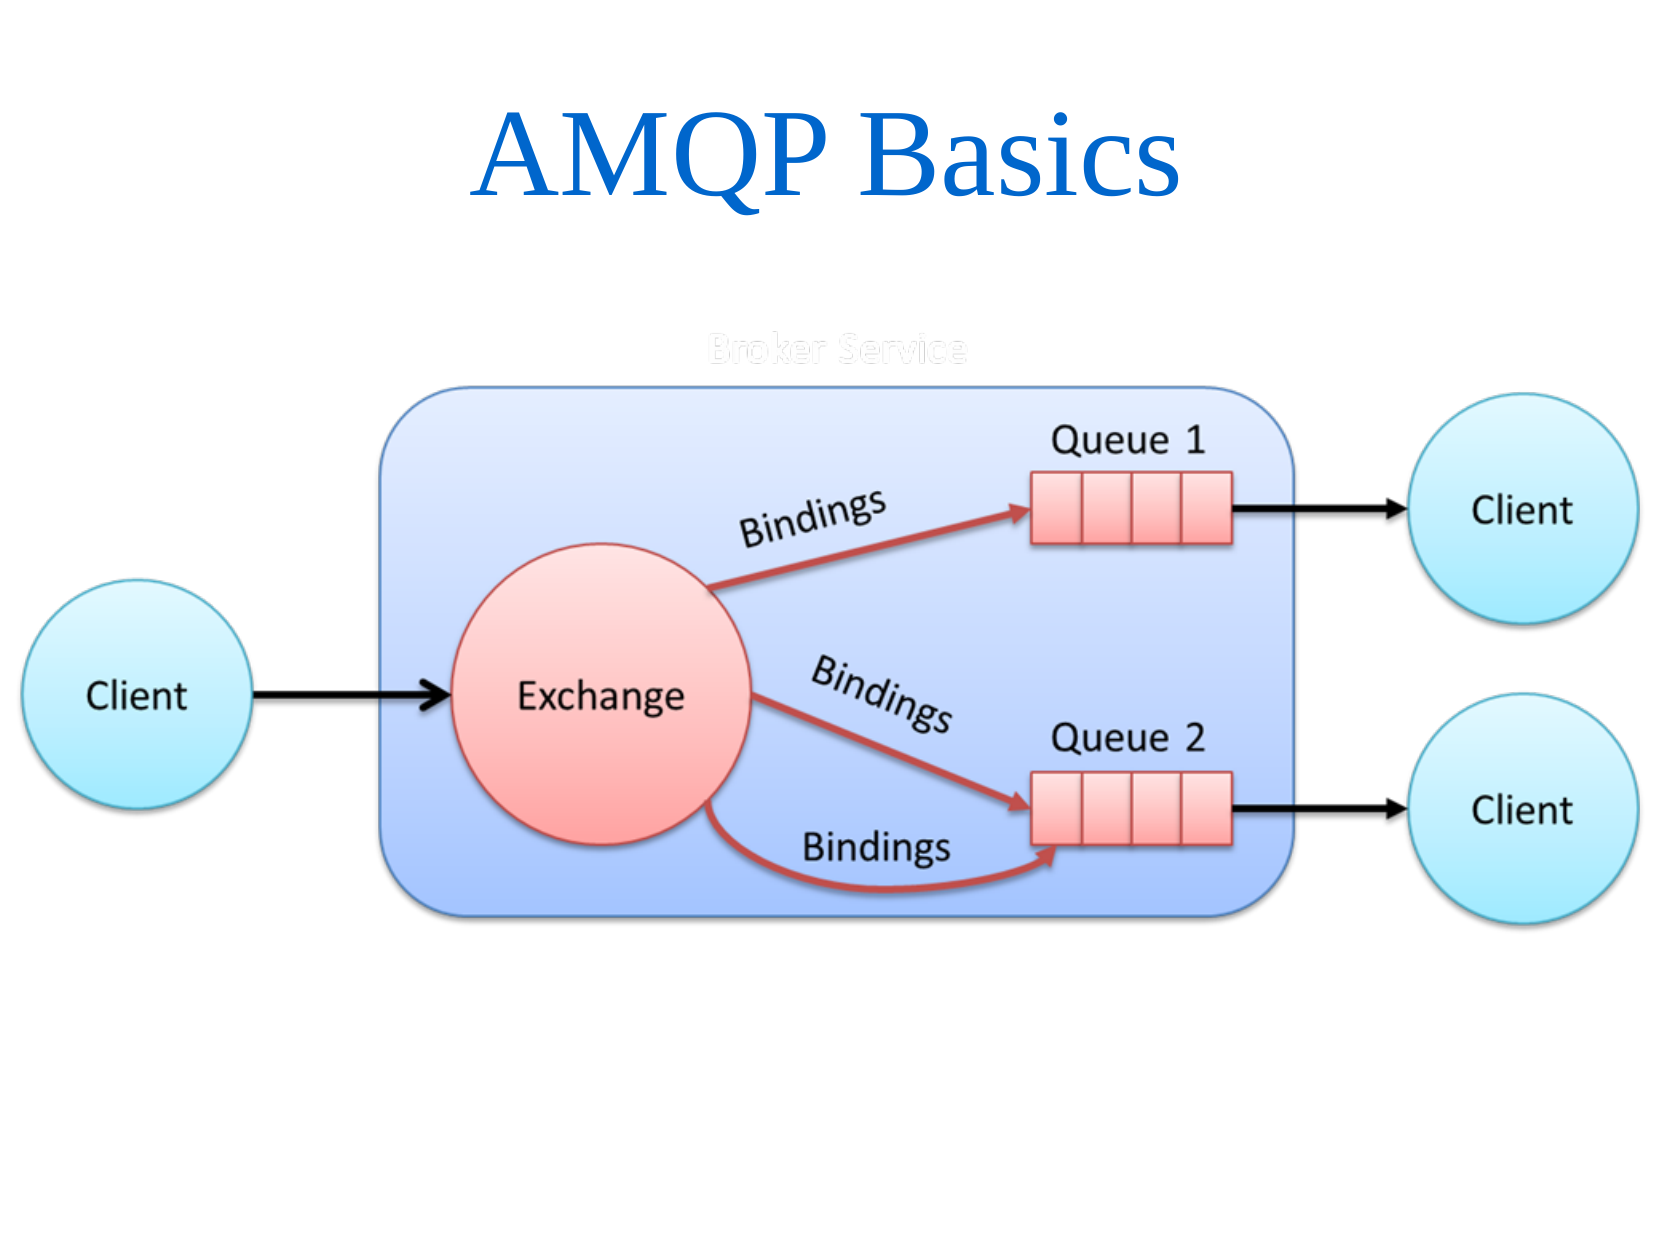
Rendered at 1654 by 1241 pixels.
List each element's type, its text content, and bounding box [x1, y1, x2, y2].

picture [13, 308, 1648, 937]
title AMQP Basics [82, 49, 1571, 257]
